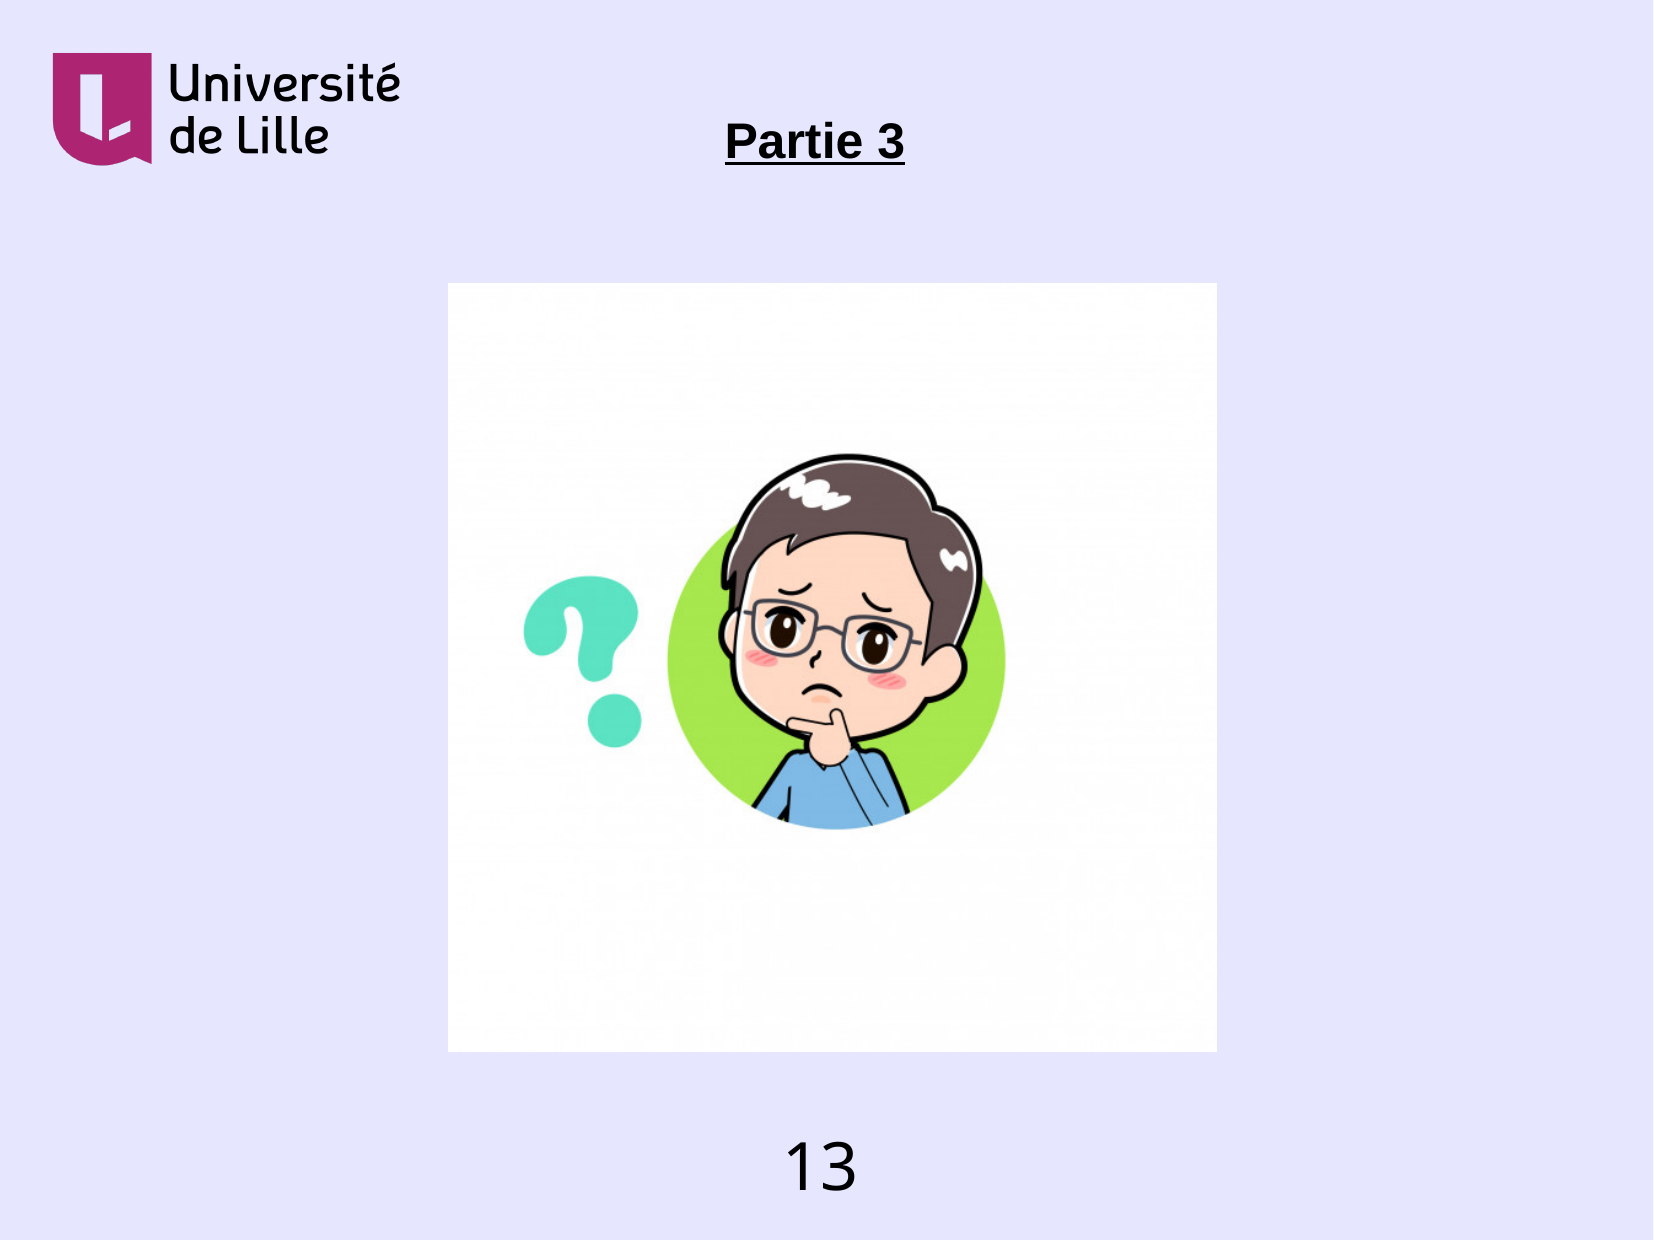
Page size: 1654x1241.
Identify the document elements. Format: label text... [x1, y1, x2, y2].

picture [448, 283, 1217, 1052]
footer 13 [541, 1130, 1100, 1197]
text_box Partie 3 [614, 106, 1016, 179]
picture [3, 5, 449, 213]
